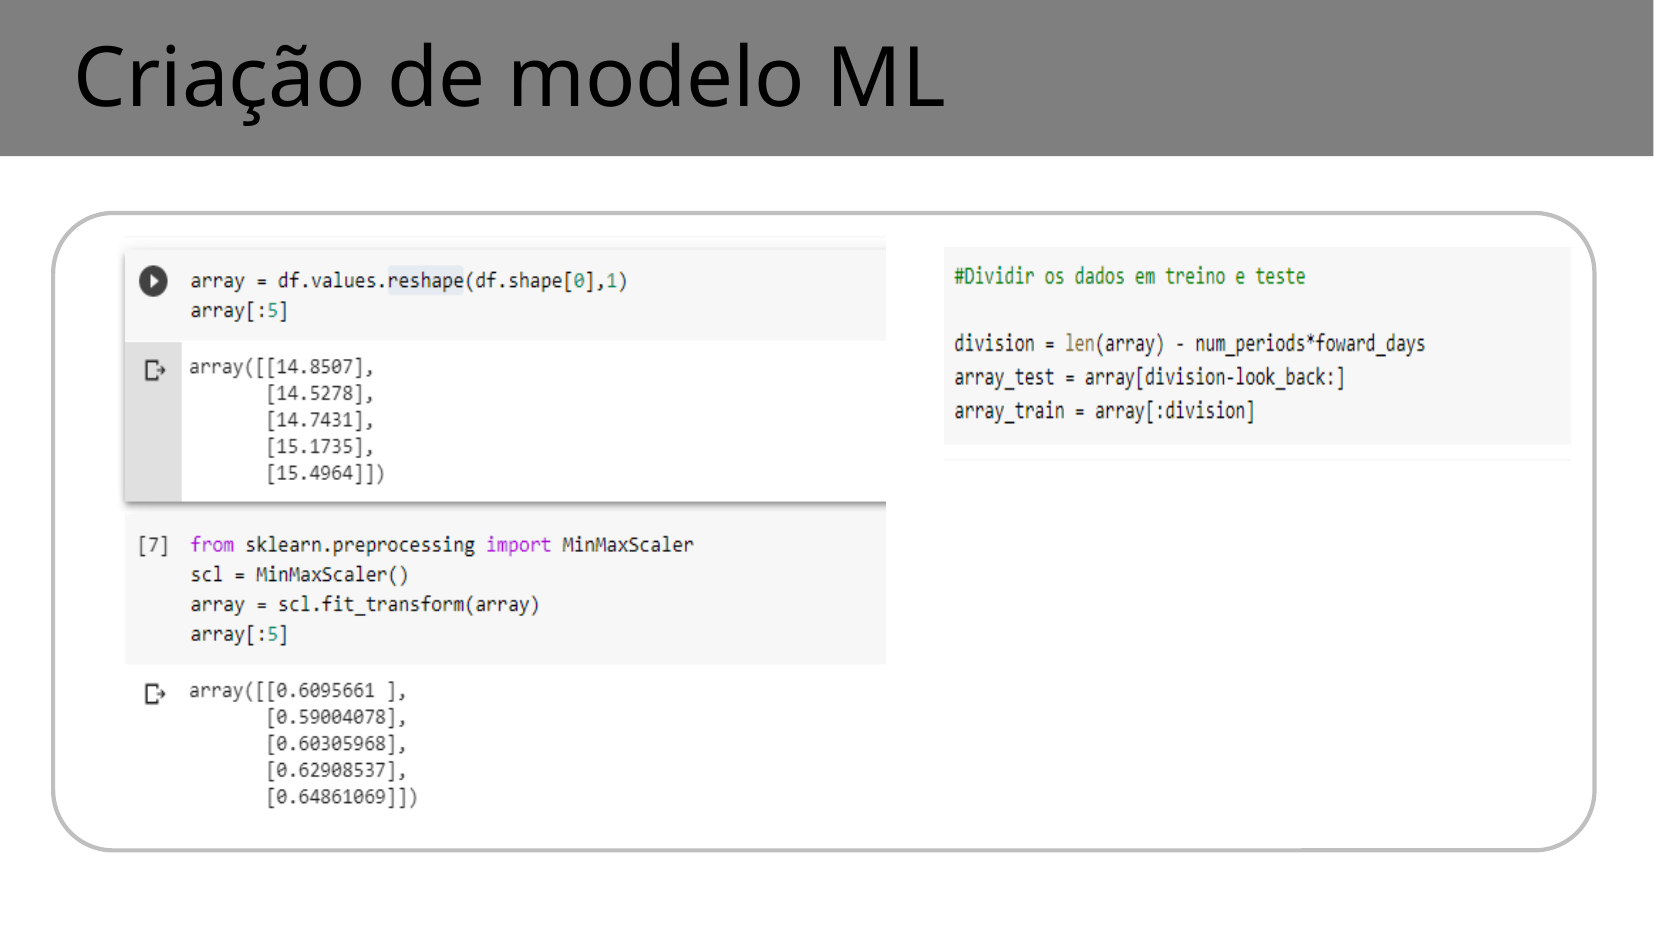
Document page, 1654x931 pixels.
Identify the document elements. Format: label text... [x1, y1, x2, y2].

text_box [0, 0, 1654, 157]
text_box Criação de modelo ML [59, 9, 1011, 127]
picture [944, 247, 1571, 461]
picture [118, 236, 886, 824]
